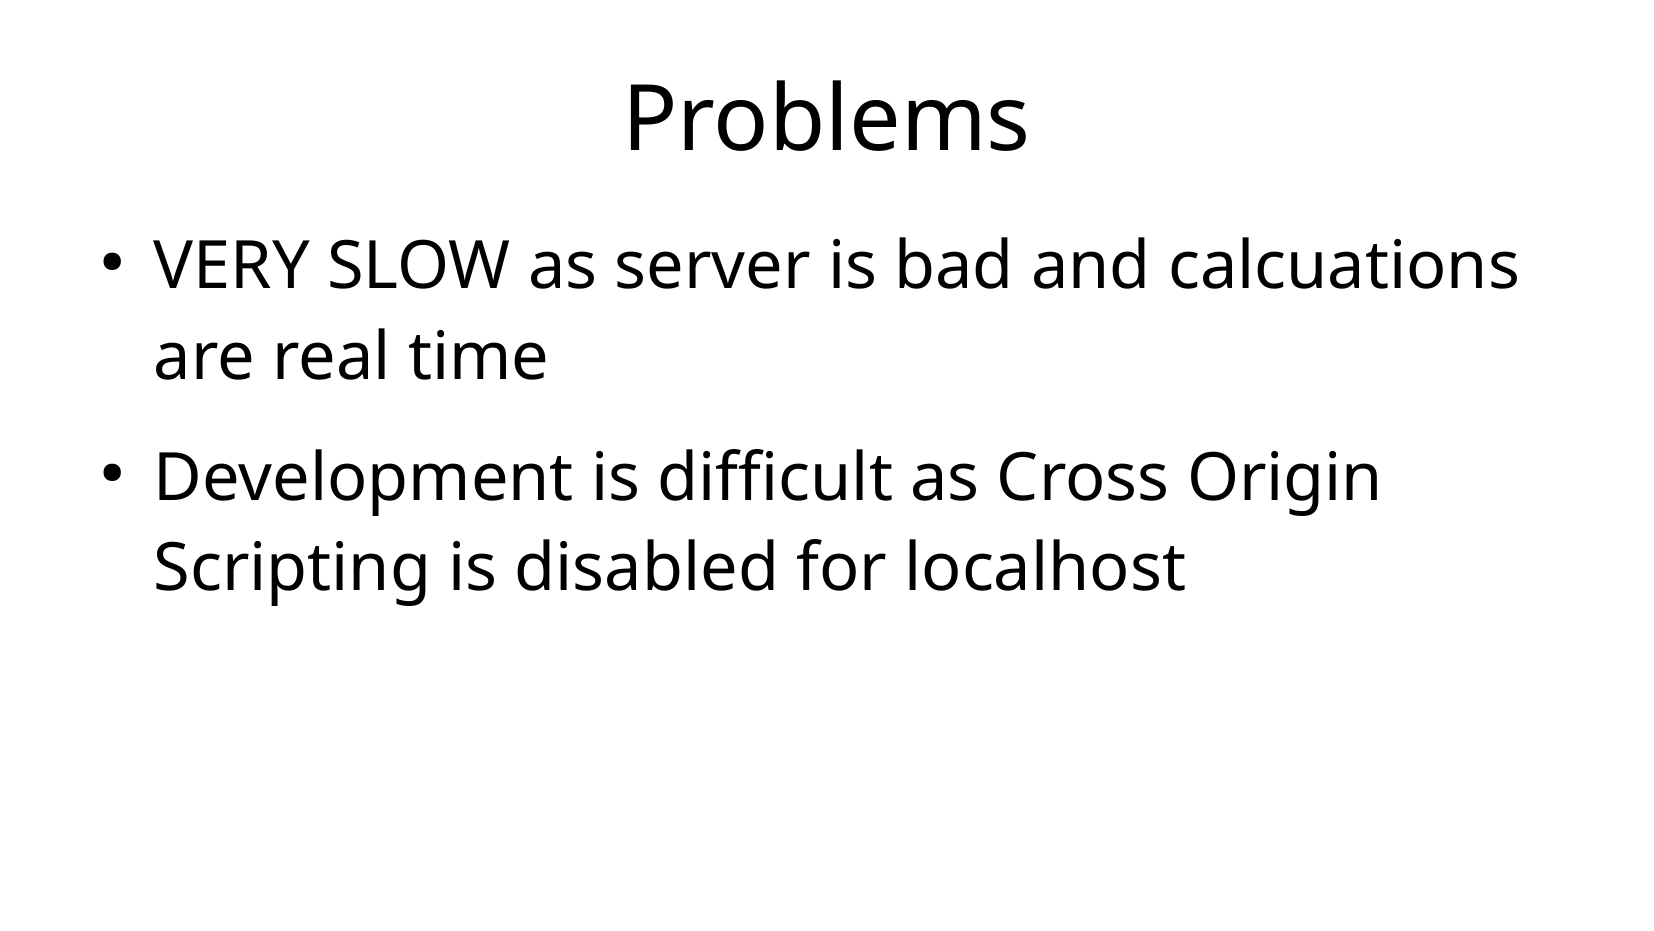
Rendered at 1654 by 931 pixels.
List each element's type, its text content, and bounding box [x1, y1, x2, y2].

title Problems [82, 37, 1571, 193]
list VERY SLOW as server is bad and calcuations are real time Development is difficult as Cross Origin Scripting is disabled for localhost [82, 217, 1571, 758]
